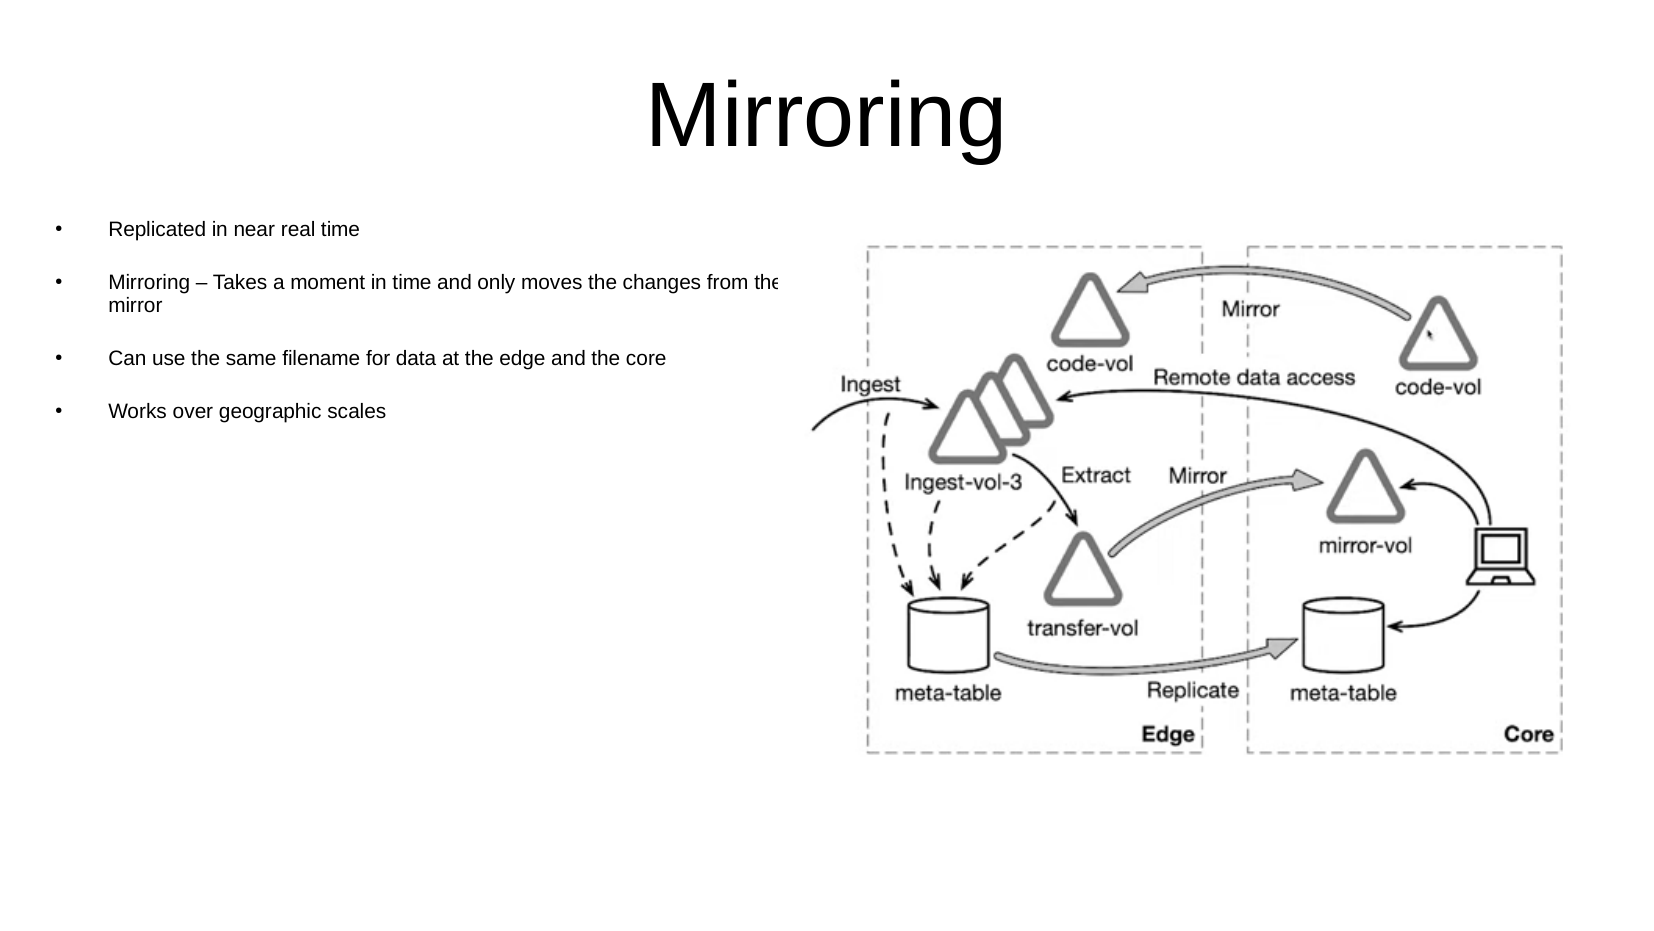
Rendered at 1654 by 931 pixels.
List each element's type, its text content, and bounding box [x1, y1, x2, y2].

title Mirroring [82, 37, 1571, 193]
list Replicated in near real time Mirroring – Takes a moment in time and only moves the changes from the last mirror Can use the same filename for data at the edge and the core Works over geographic scales [37, 217, 1571, 863]
picture [778, 224, 1613, 758]
